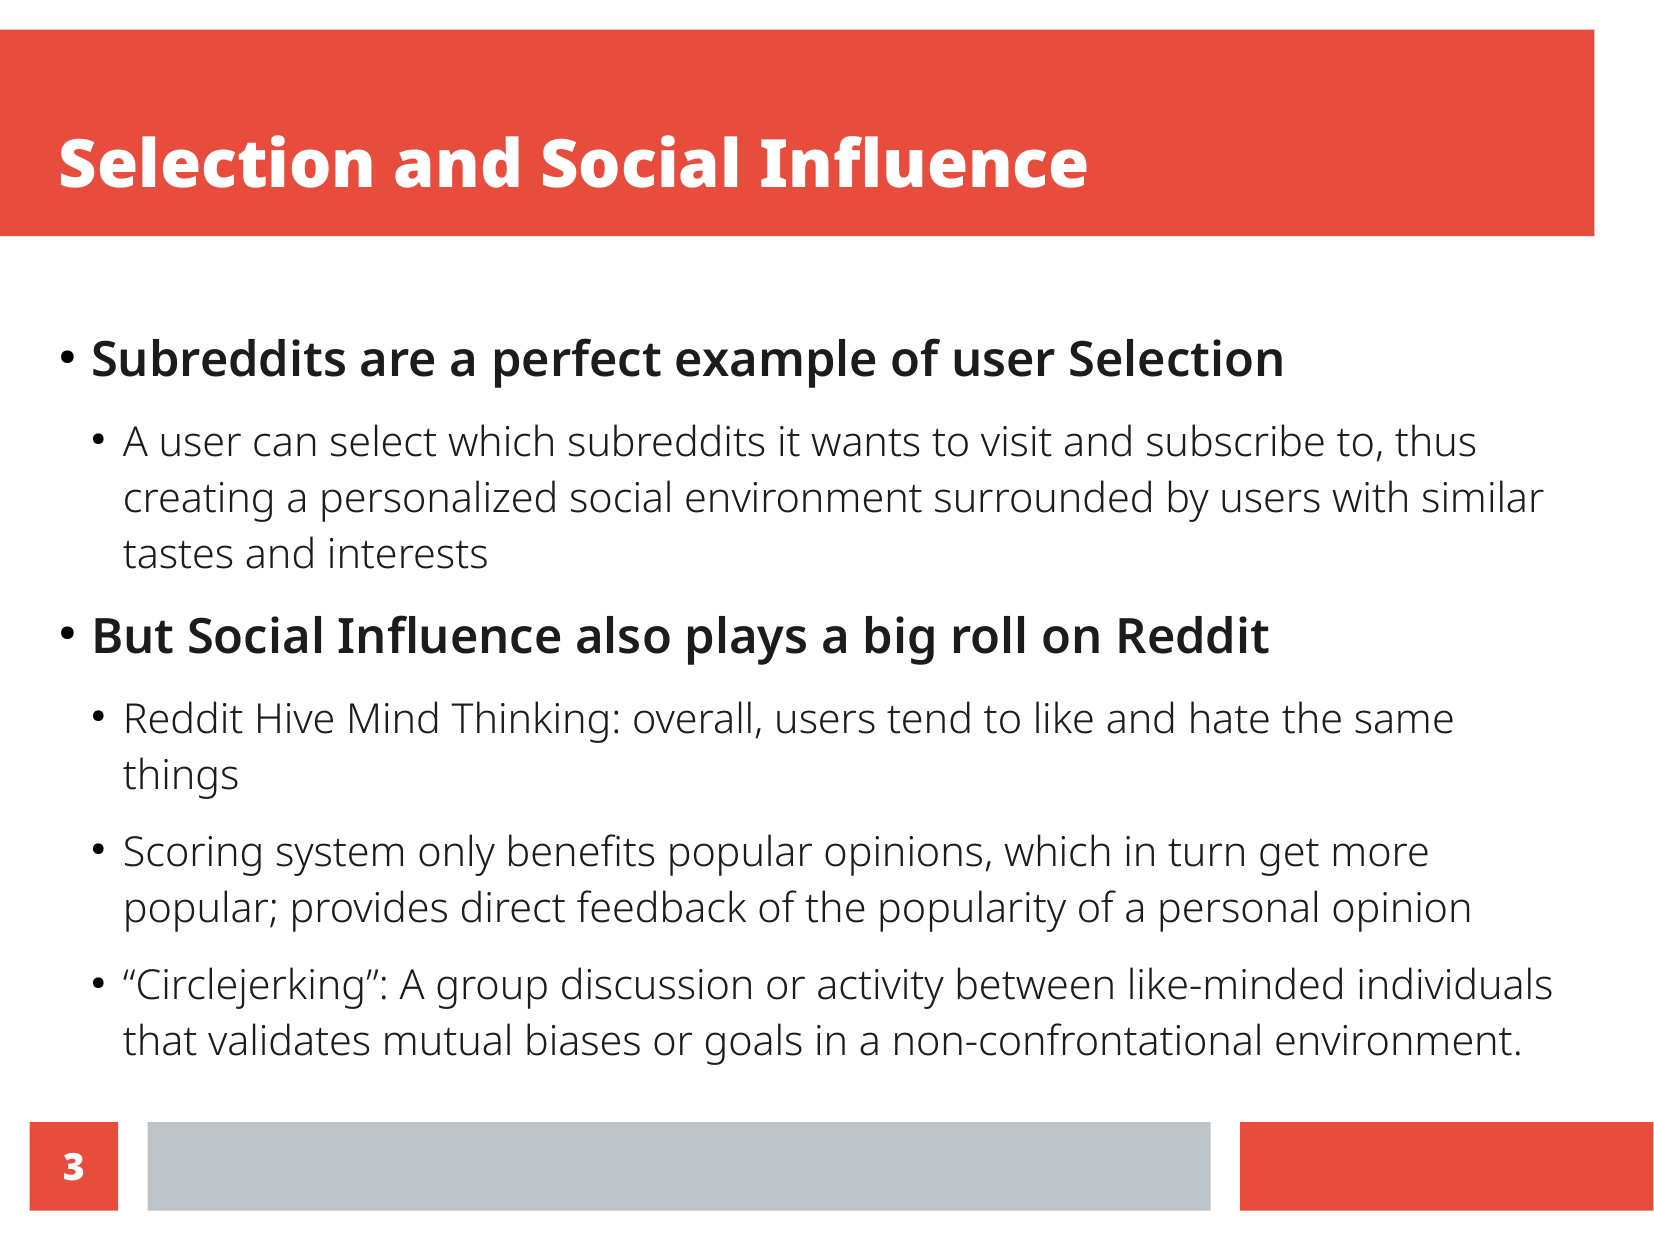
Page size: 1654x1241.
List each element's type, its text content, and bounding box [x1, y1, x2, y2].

title Selection and Social Influence [59, 59, 1595, 207]
list Subreddits are a perfect example of user Selection A user can select which subreddits it wants to visit and subscribe to, thus creating a personalized social environment surrounded by users with similar tastes and interests But Social Influence also plays a big roll on Reddit Reddit Hive Mind Thinking: overall, users tend to like and hate the same things Scoring system only benefits popular opinions, which in turn get more popular; provides direct feedback of the popularity of a personal opinion “Circlejerking”: A group discussion or activity between like-minded individuals that validates mutual biases or goals in a non-confrontational environment. [59, 324, 1565, 1093]
